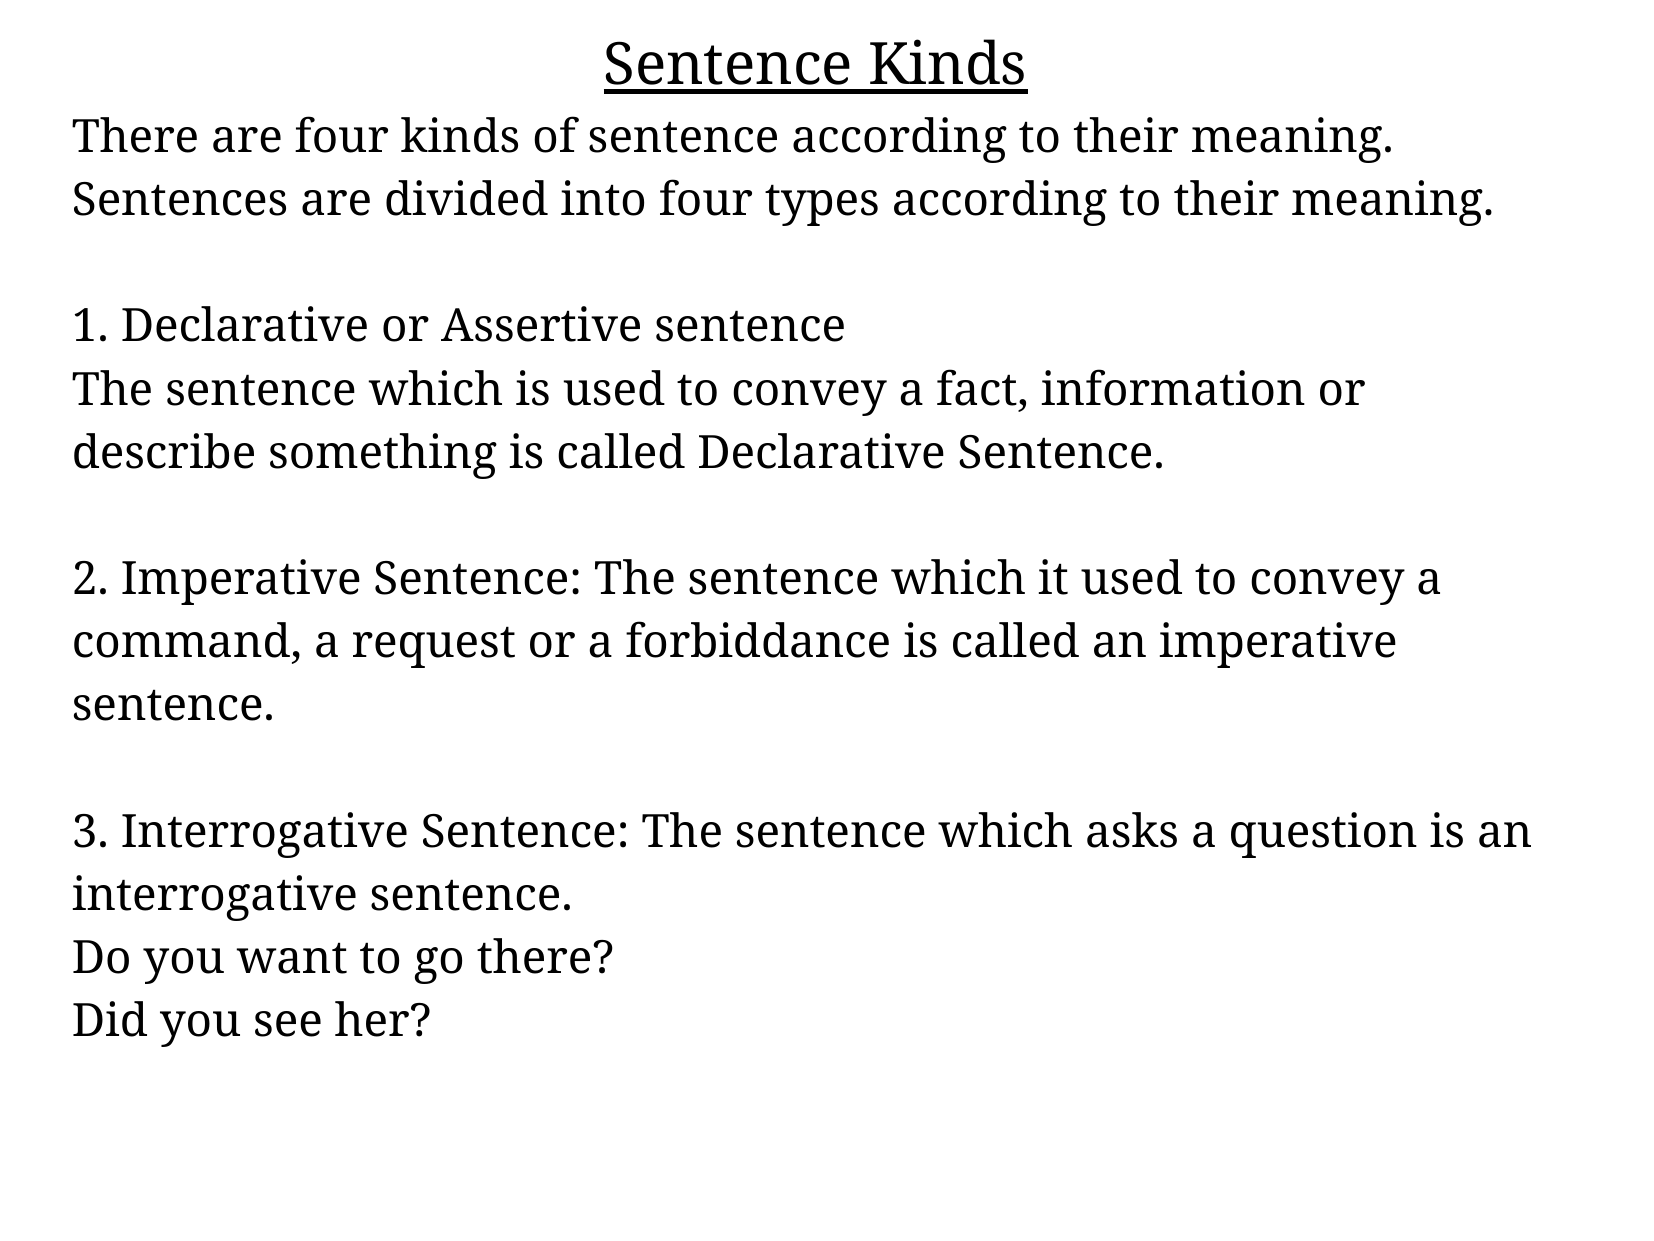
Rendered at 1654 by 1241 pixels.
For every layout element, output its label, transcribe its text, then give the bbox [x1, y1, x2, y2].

text_box Sentence Kinds There are four kinds of sentence according to their meaning. Sentences are divided into four types according to their meaning. 1. Declarative or Assertive sentence The sentence which is used to convey a fact, information or describe something is called Declarative Sentence. 2. Imperative Sentence: The sentence which it used to convey a command, a request or a forbiddance is called an imperative sentence. 3. Interrogative Sentence: The sentence which asks a question is an interrogative sentence. Do you want to go there? Did you see her? [71, 31, 1560, 1140]
